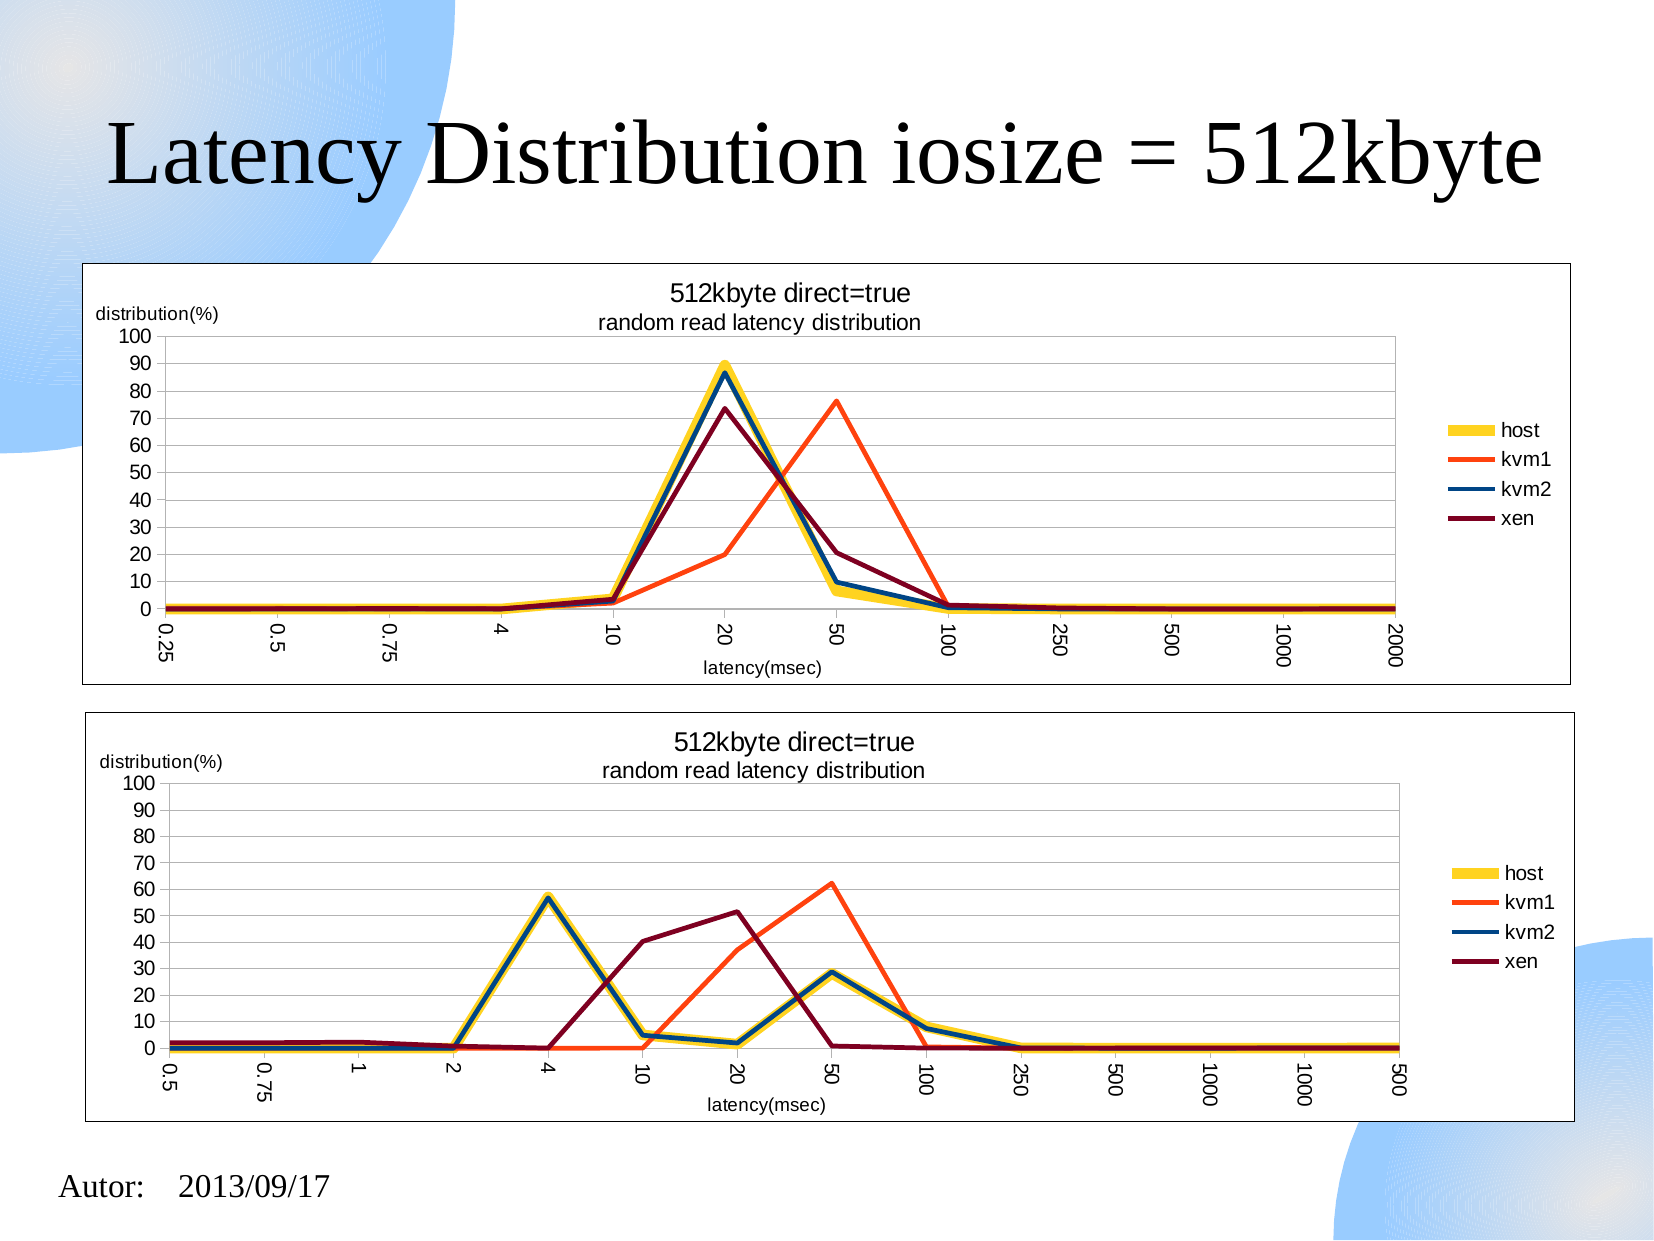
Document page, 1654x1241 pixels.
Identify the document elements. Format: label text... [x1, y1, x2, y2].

chart [82, 263, 1571, 686]
chart [85, 712, 1575, 1123]
title Latency Distribution iosize = 512kbyte [82, 49, 1571, 257]
